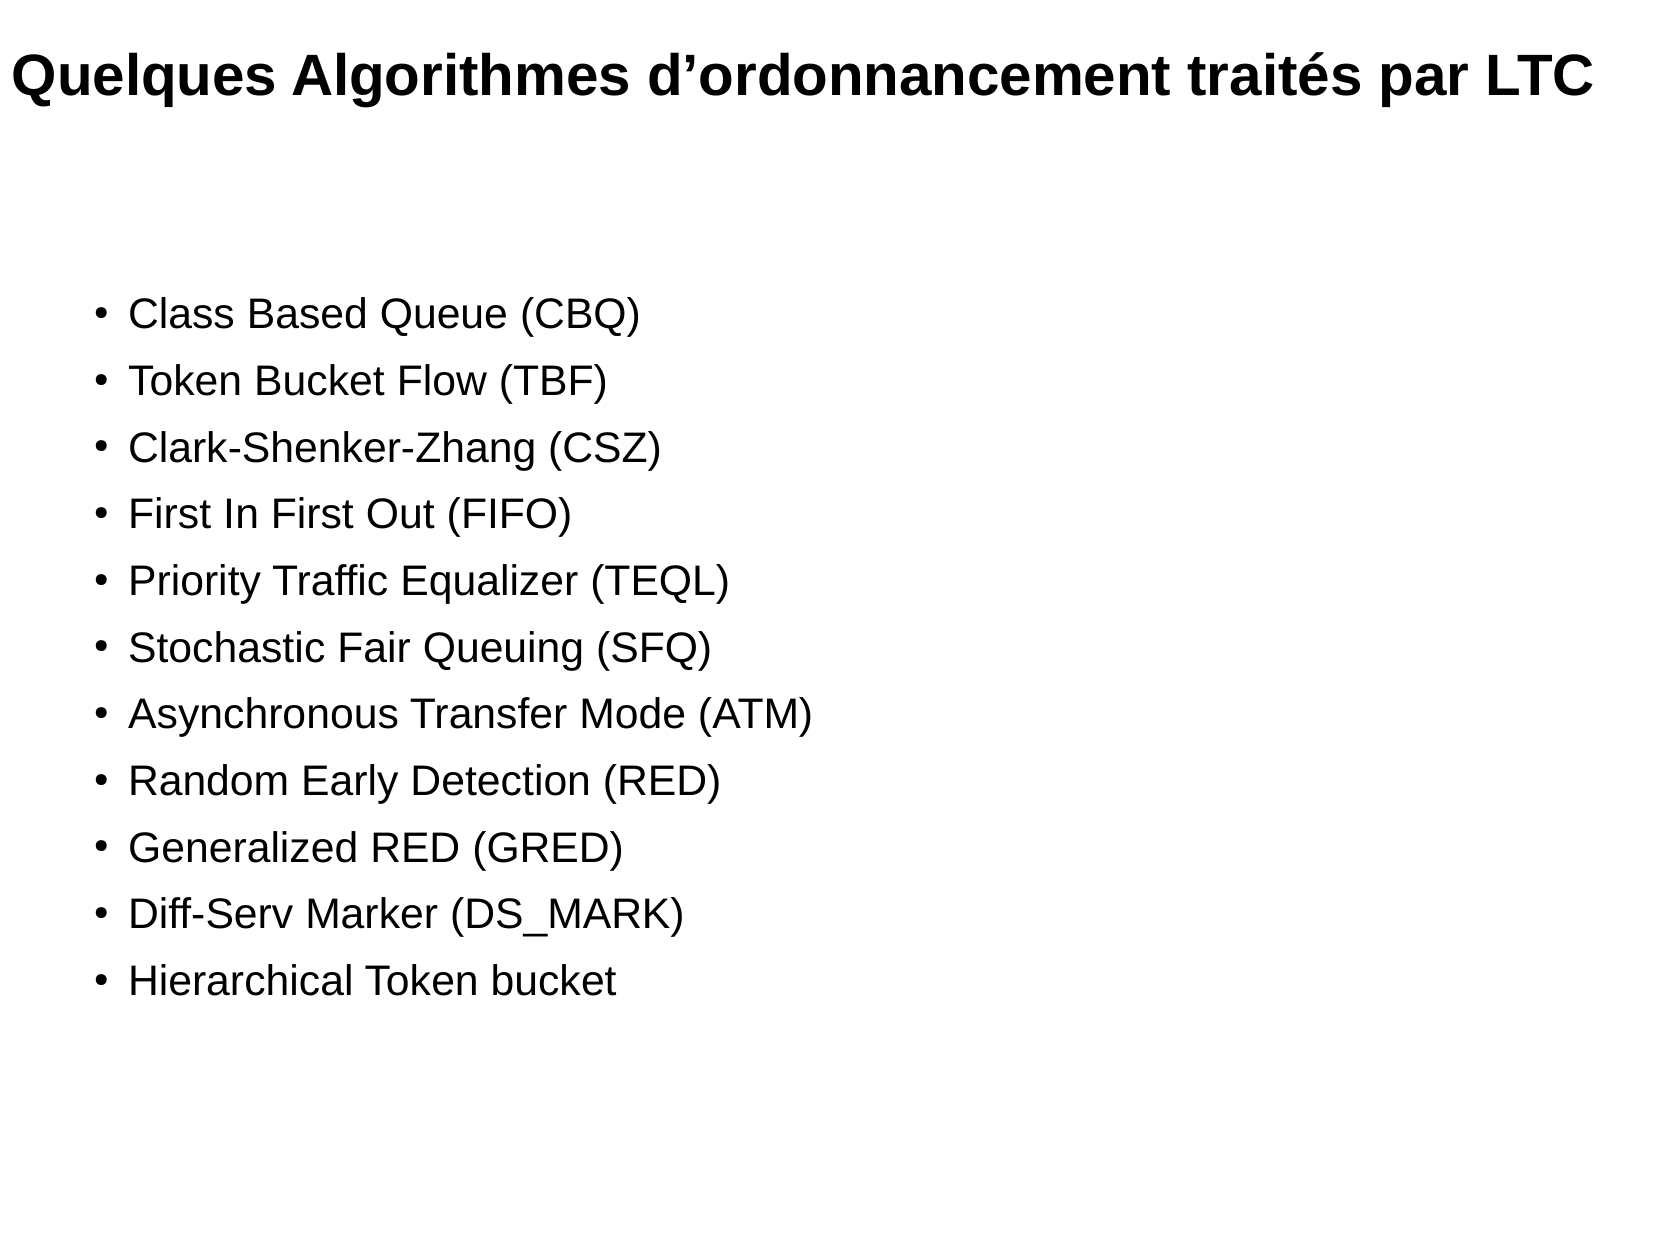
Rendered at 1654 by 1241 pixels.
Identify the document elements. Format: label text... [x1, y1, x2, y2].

title Quelques Algorithmes d’ordonnancement traités par LTC [0, 0, 1639, 151]
list Class Based Queue (CBQ) Token Bucket Flow (TBF) Clark-Shenker-Zhang (CSZ) First In First Out (FIFO) Priority Traffic Equalizer (TEQL) Stochastic Fair Queuing (SFQ) Asynchronous Transfer Mode (ATM) Random Early Detection (RED) Generalized RED (GRED) Diff-Serv Marker (DS_MARK) Hierarchical Token bucket [82, 290, 1571, 1010]
